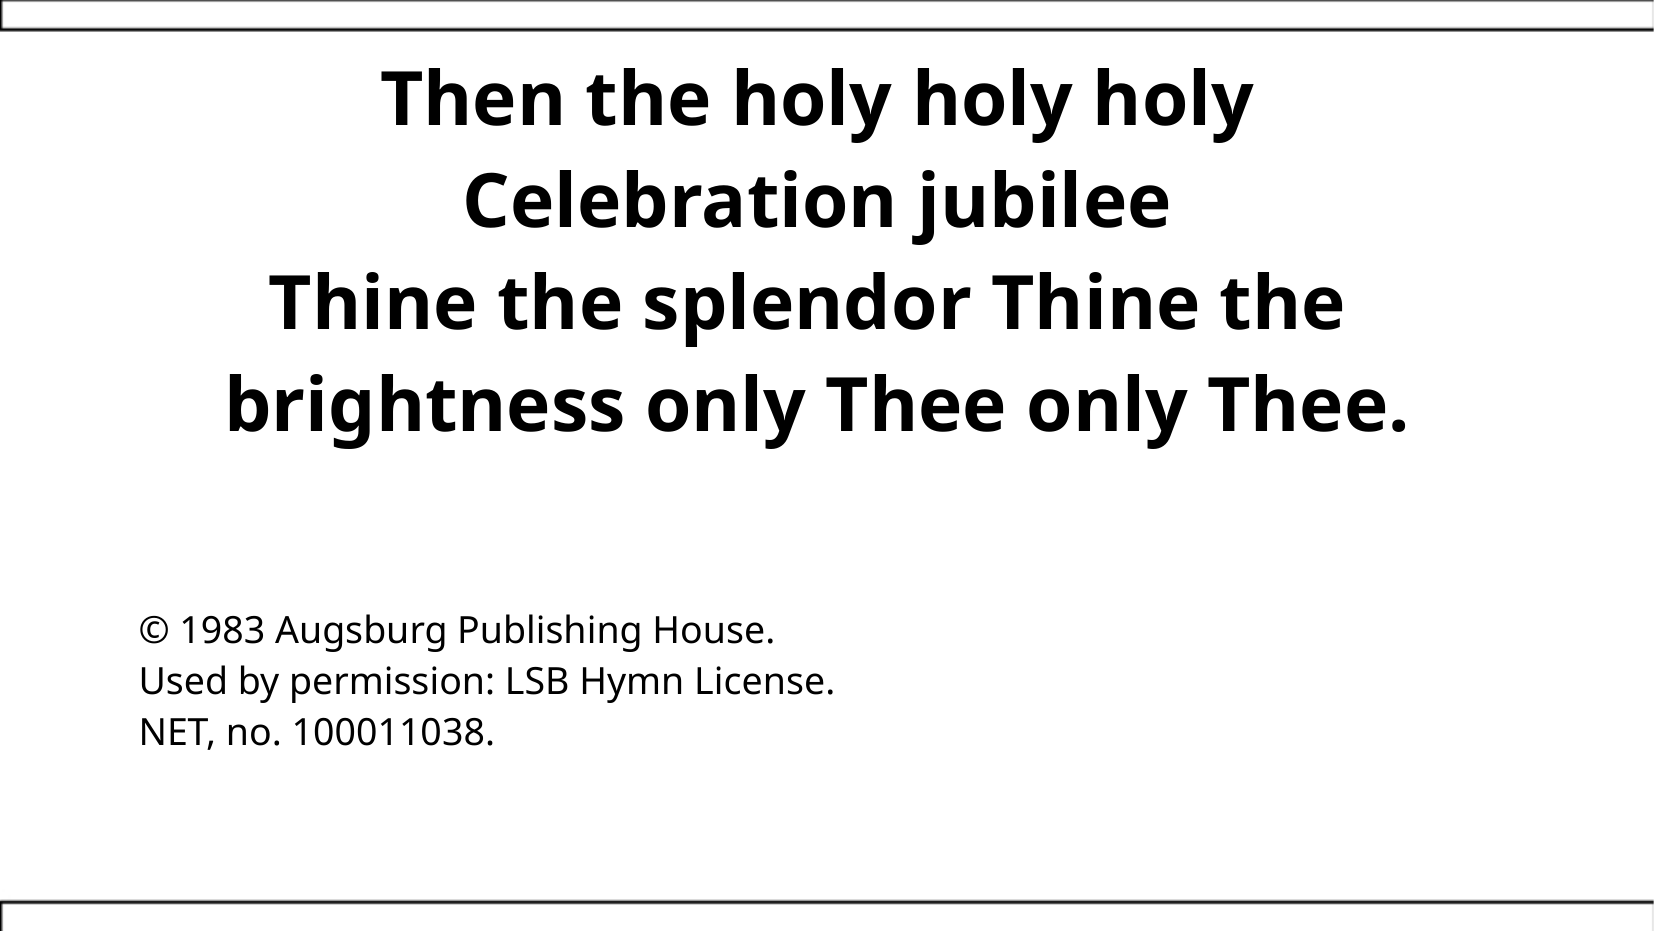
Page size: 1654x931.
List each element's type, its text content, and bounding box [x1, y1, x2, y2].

text_box Then the holy holy holy Celebration jubilee Thine the splendor Thine the brightness only Thee only Thee. © 1983 Augsburg Publishing House. Used by permission: LSB Hymn License. NET, no. 100011038. [105, 37, 1531, 826]
picture [0, 0, 1654, 931]
